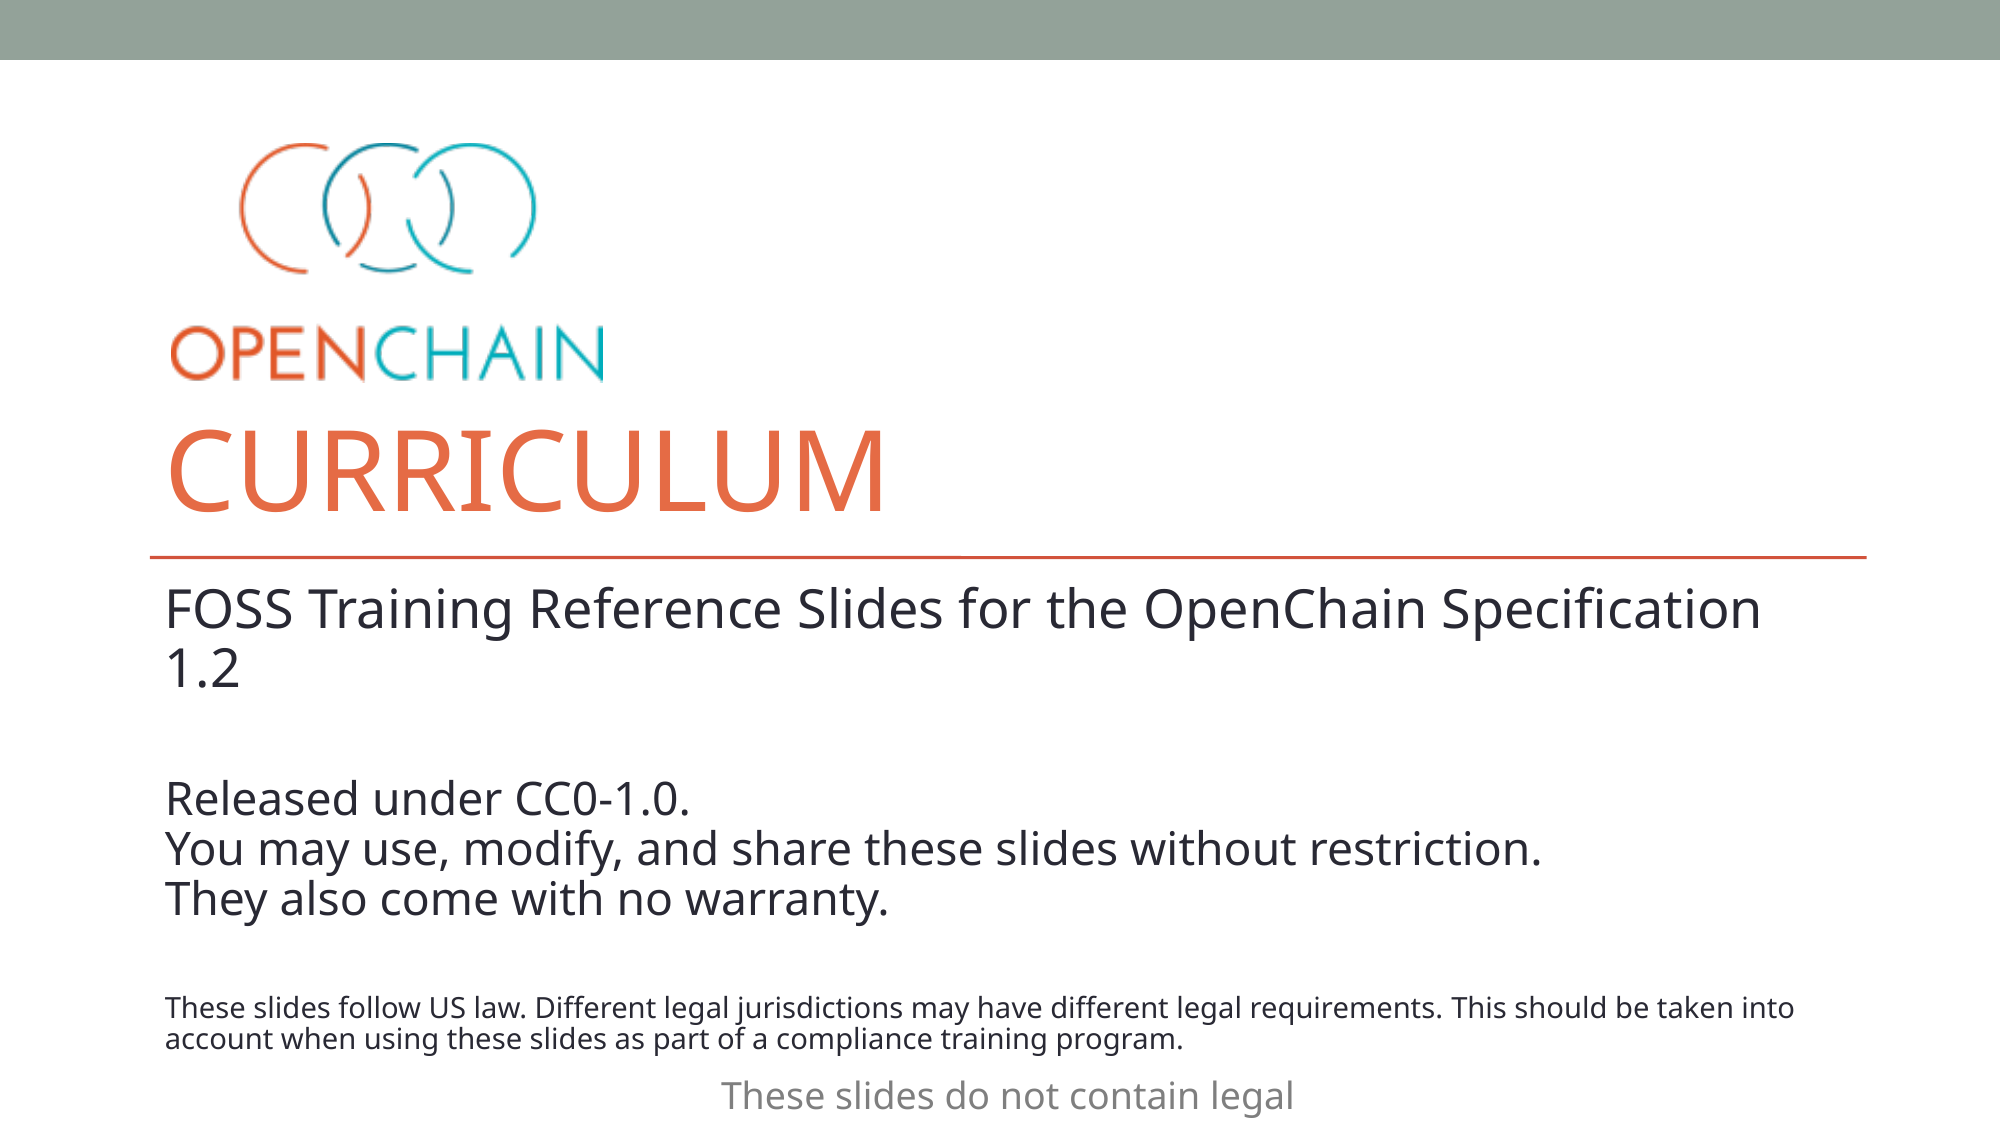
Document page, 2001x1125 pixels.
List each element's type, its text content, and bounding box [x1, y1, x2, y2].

picture [171, 143, 603, 383]
text_box FOSS Training Reference Slides for the OpenChain Specification 1.2 Released under CC0-1.0. You may use, modify, and share these slides without restriction. They also come with no warranty. These slides follow US law. Different legal jurisdictions may have different legal requirements. This should be taken into account when using these slides as part of a compliance training program. [149, 574, 1866, 1031]
text_box CURRICULUM [149, 224, 1867, 541]
